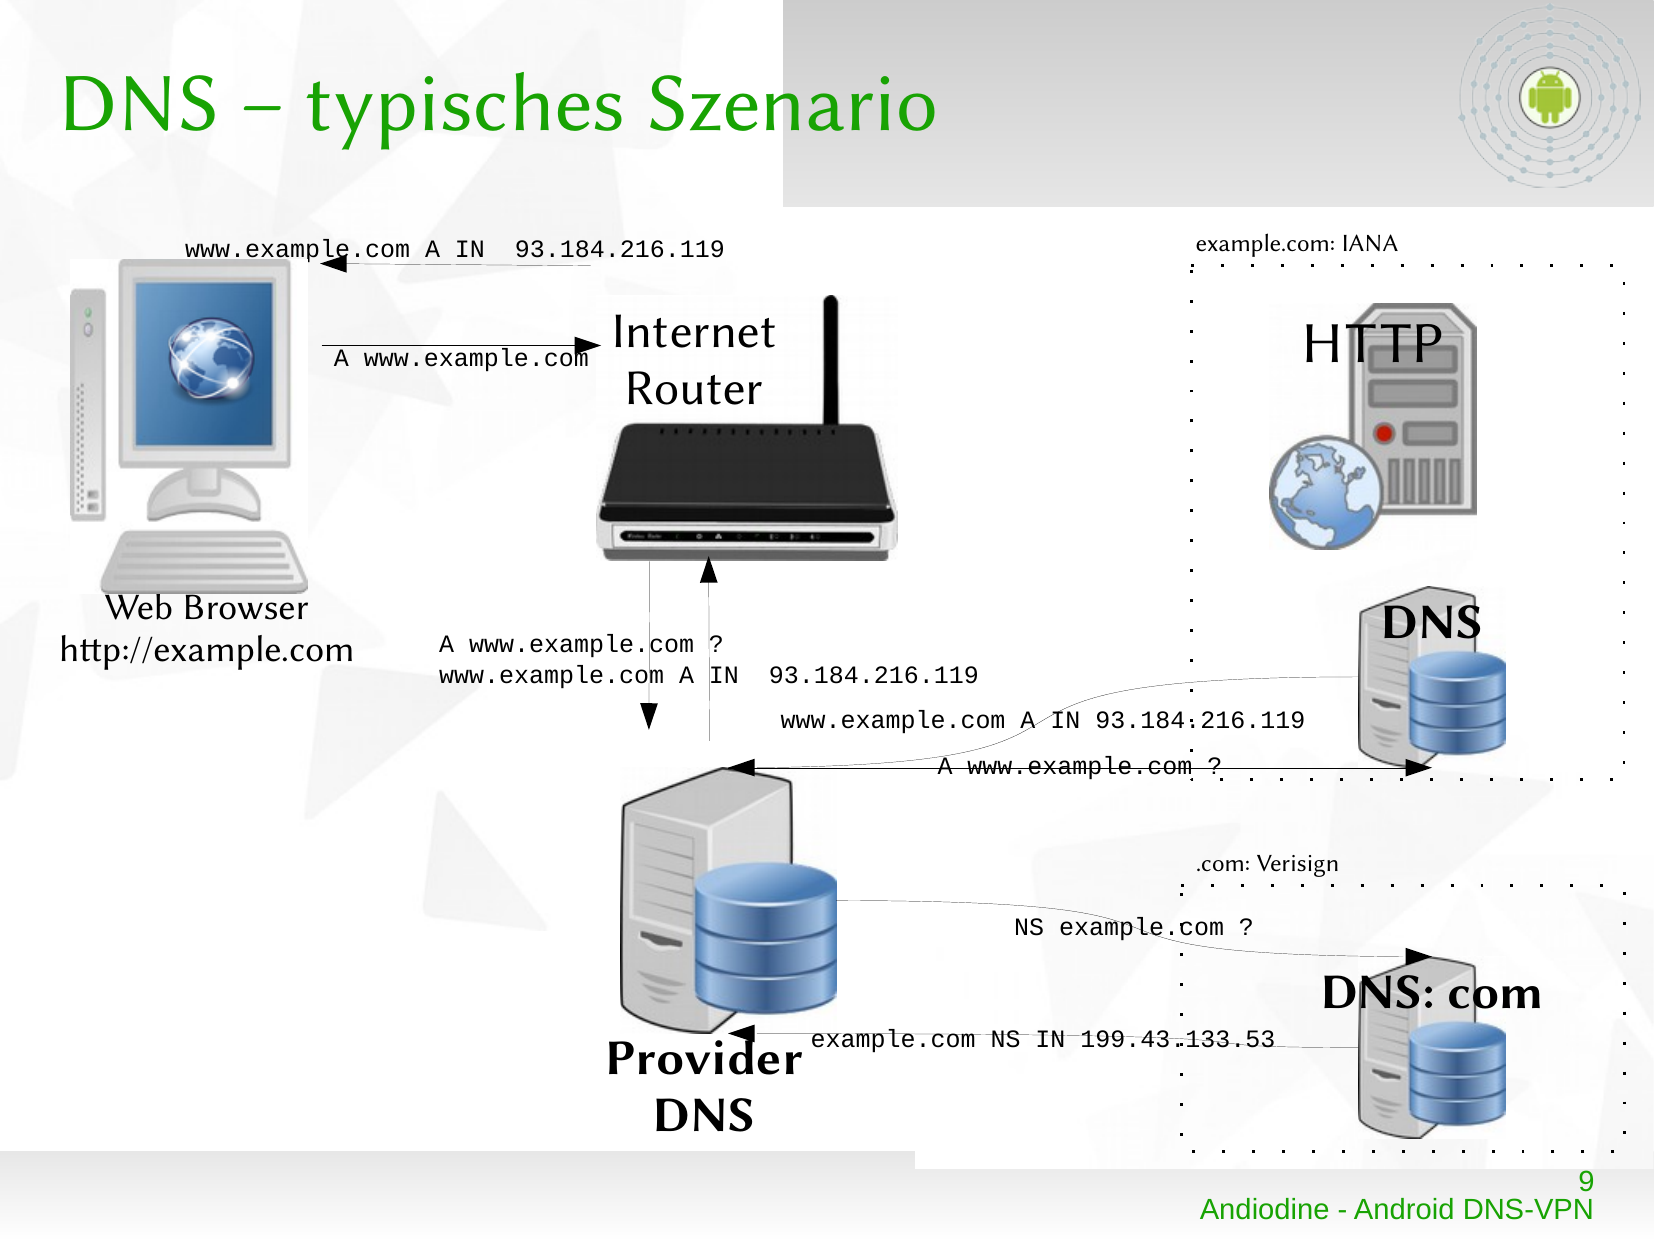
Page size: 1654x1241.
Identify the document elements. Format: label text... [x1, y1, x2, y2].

picture [1458, 3, 1641, 188]
picture [915, 303, 1654, 1169]
picture [949, 1035, 956, 1046]
text_box Provider DNS [590, 1022, 818, 1152]
picture [0, 0, 898, 1033]
text_box example.com: IANA [1181, 222, 1565, 266]
picture [1166, 762, 1173, 768]
text_box .com: Verisign [1181, 842, 1565, 886]
text_box Web Browser http://example.com [0, 578, 414, 680]
picture [1025, 713, 1030, 722]
title DNS – typisches Szenario [59, 29, 1595, 178]
picture [942, 759, 947, 768]
